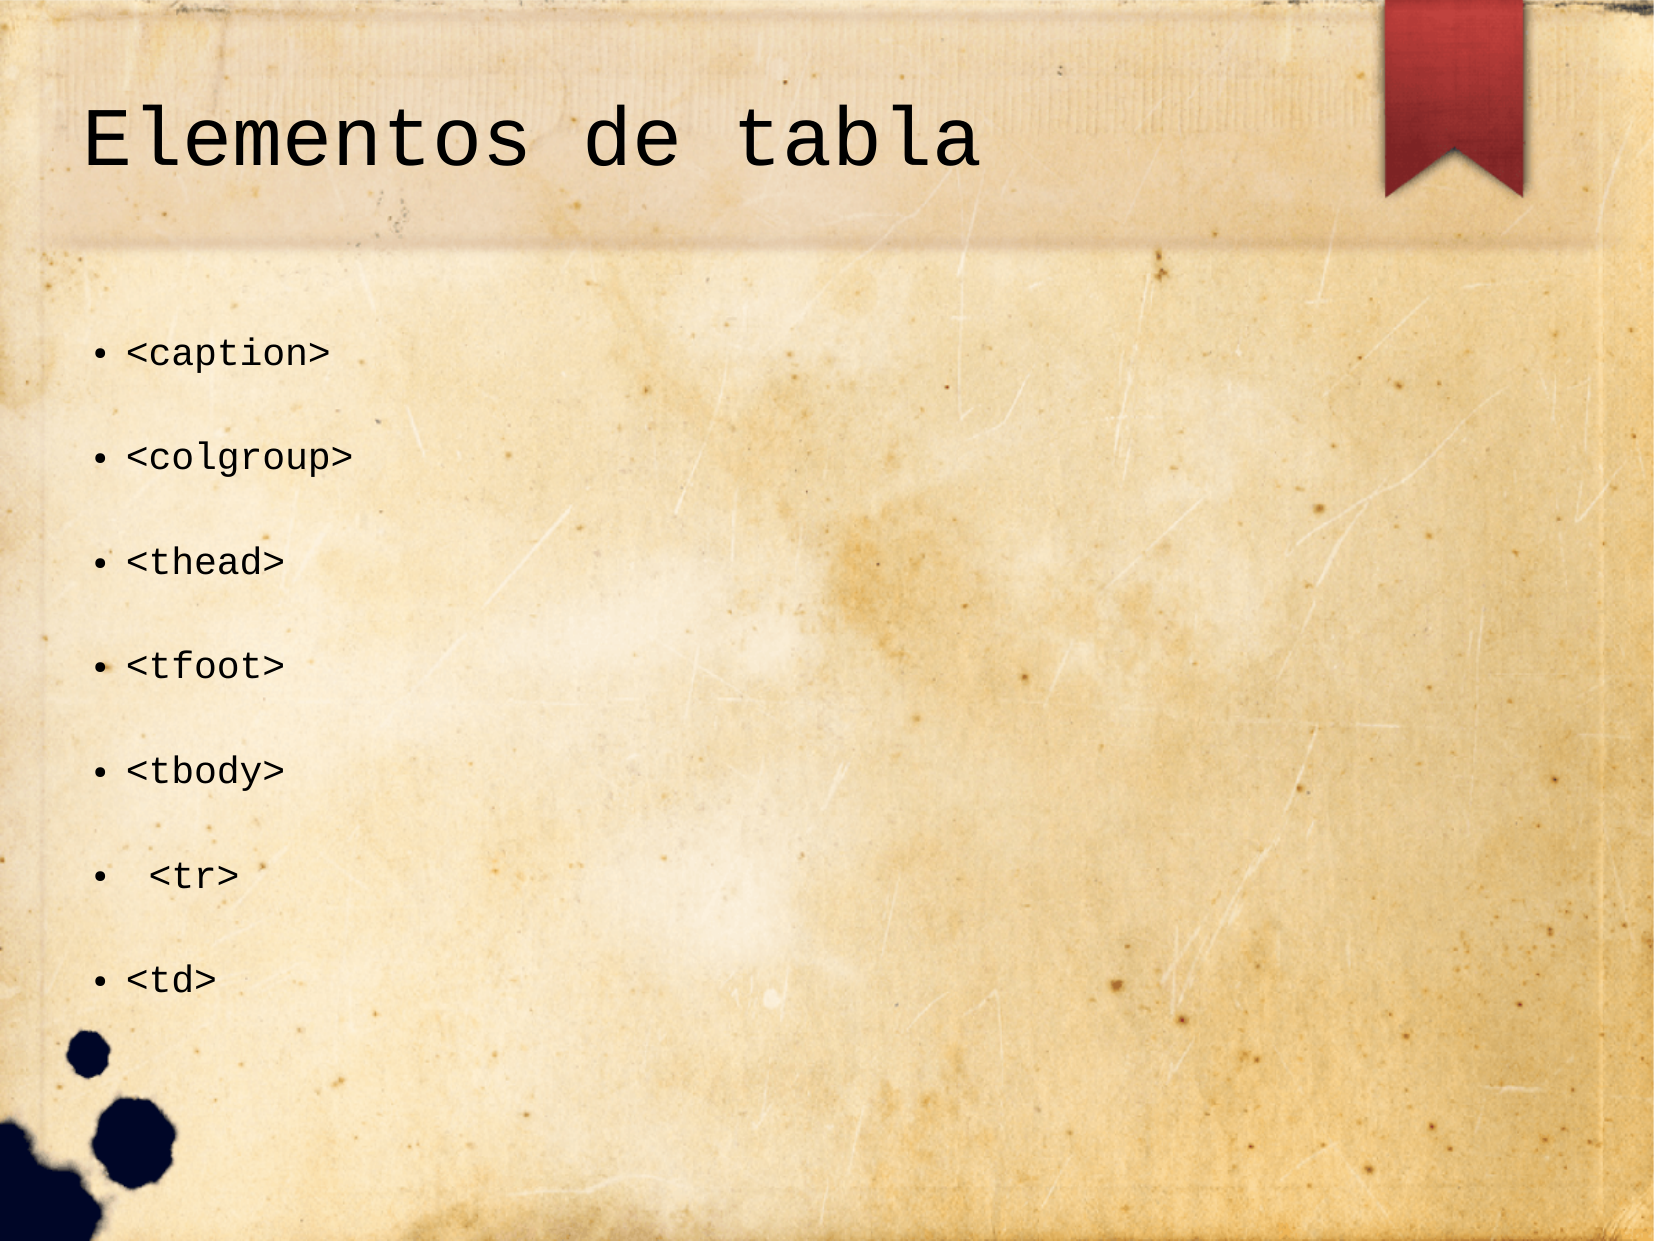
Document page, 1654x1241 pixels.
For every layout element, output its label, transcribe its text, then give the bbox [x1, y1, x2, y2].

title Elementos de tabla [82, 49, 1347, 237]
picture [0, 0, 1654, 1241]
list <caption> <colgroup> <thead> <tfoot> <tbody> <tr> <td> [82, 290, 1538, 1010]
